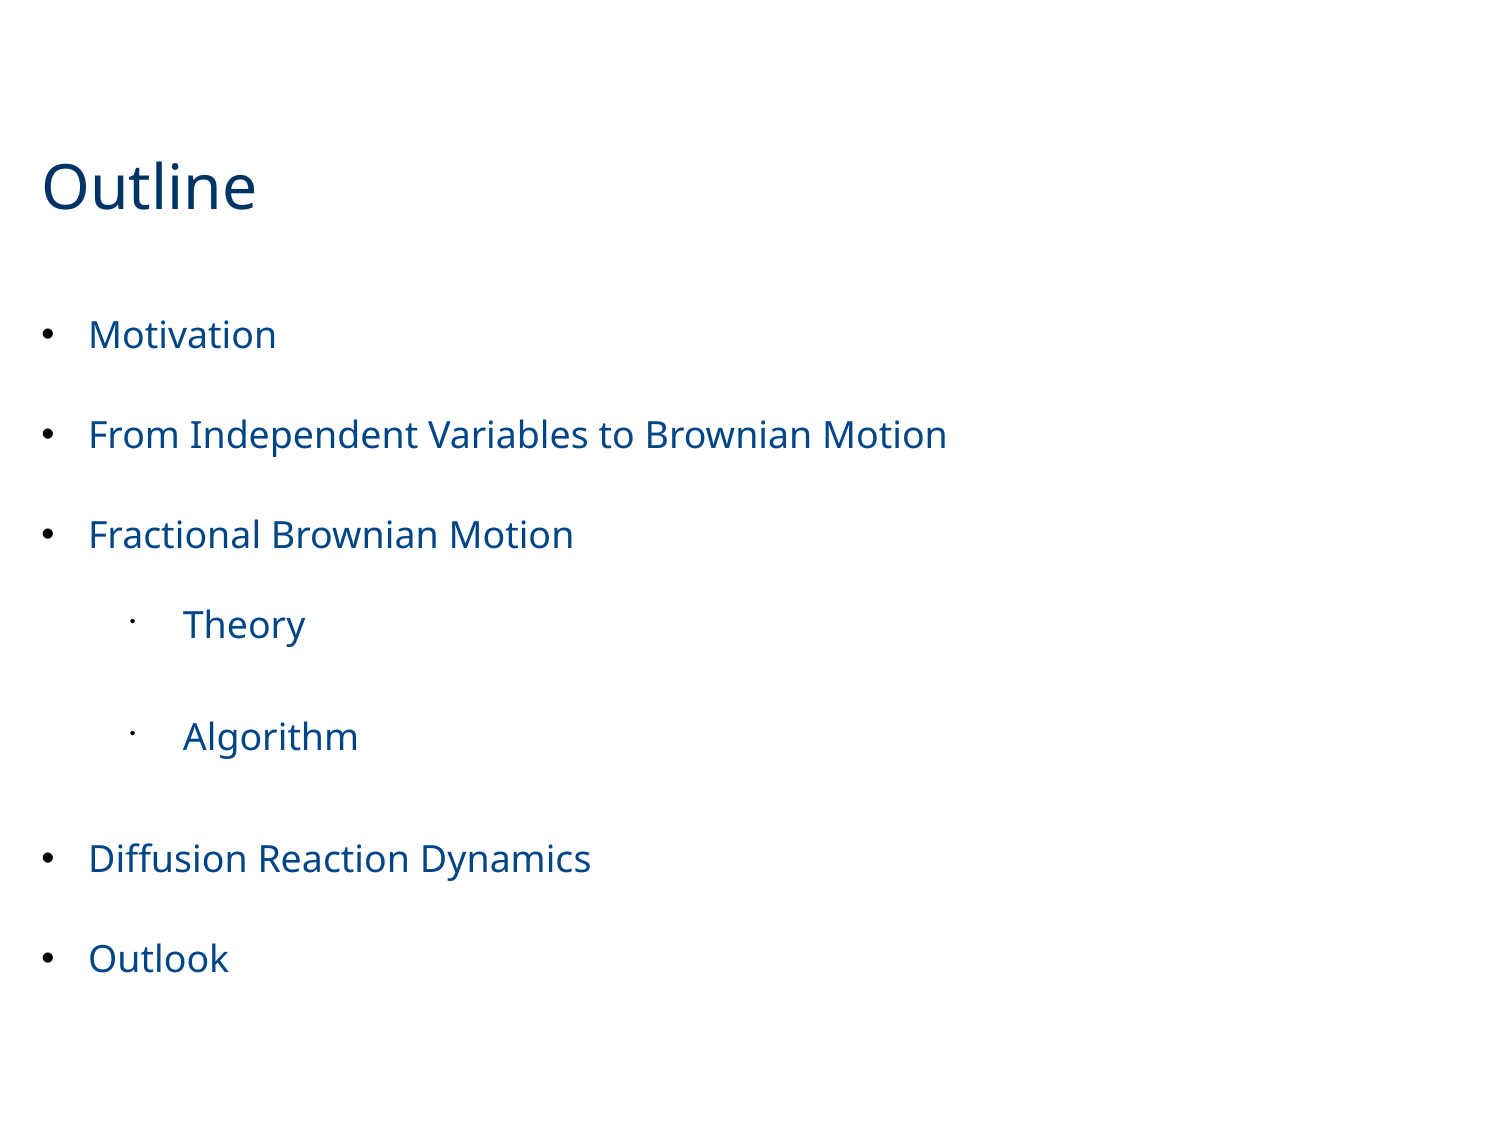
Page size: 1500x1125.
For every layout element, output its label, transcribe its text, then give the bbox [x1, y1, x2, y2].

title Outline [41, 155, 1459, 226]
list Motivation From Independent Variables to Brownian Motion Fractional Brownian Motion Theory Algorithm Diffusion Reaction Dynamics Outlook [41, 265, 1459, 1064]
